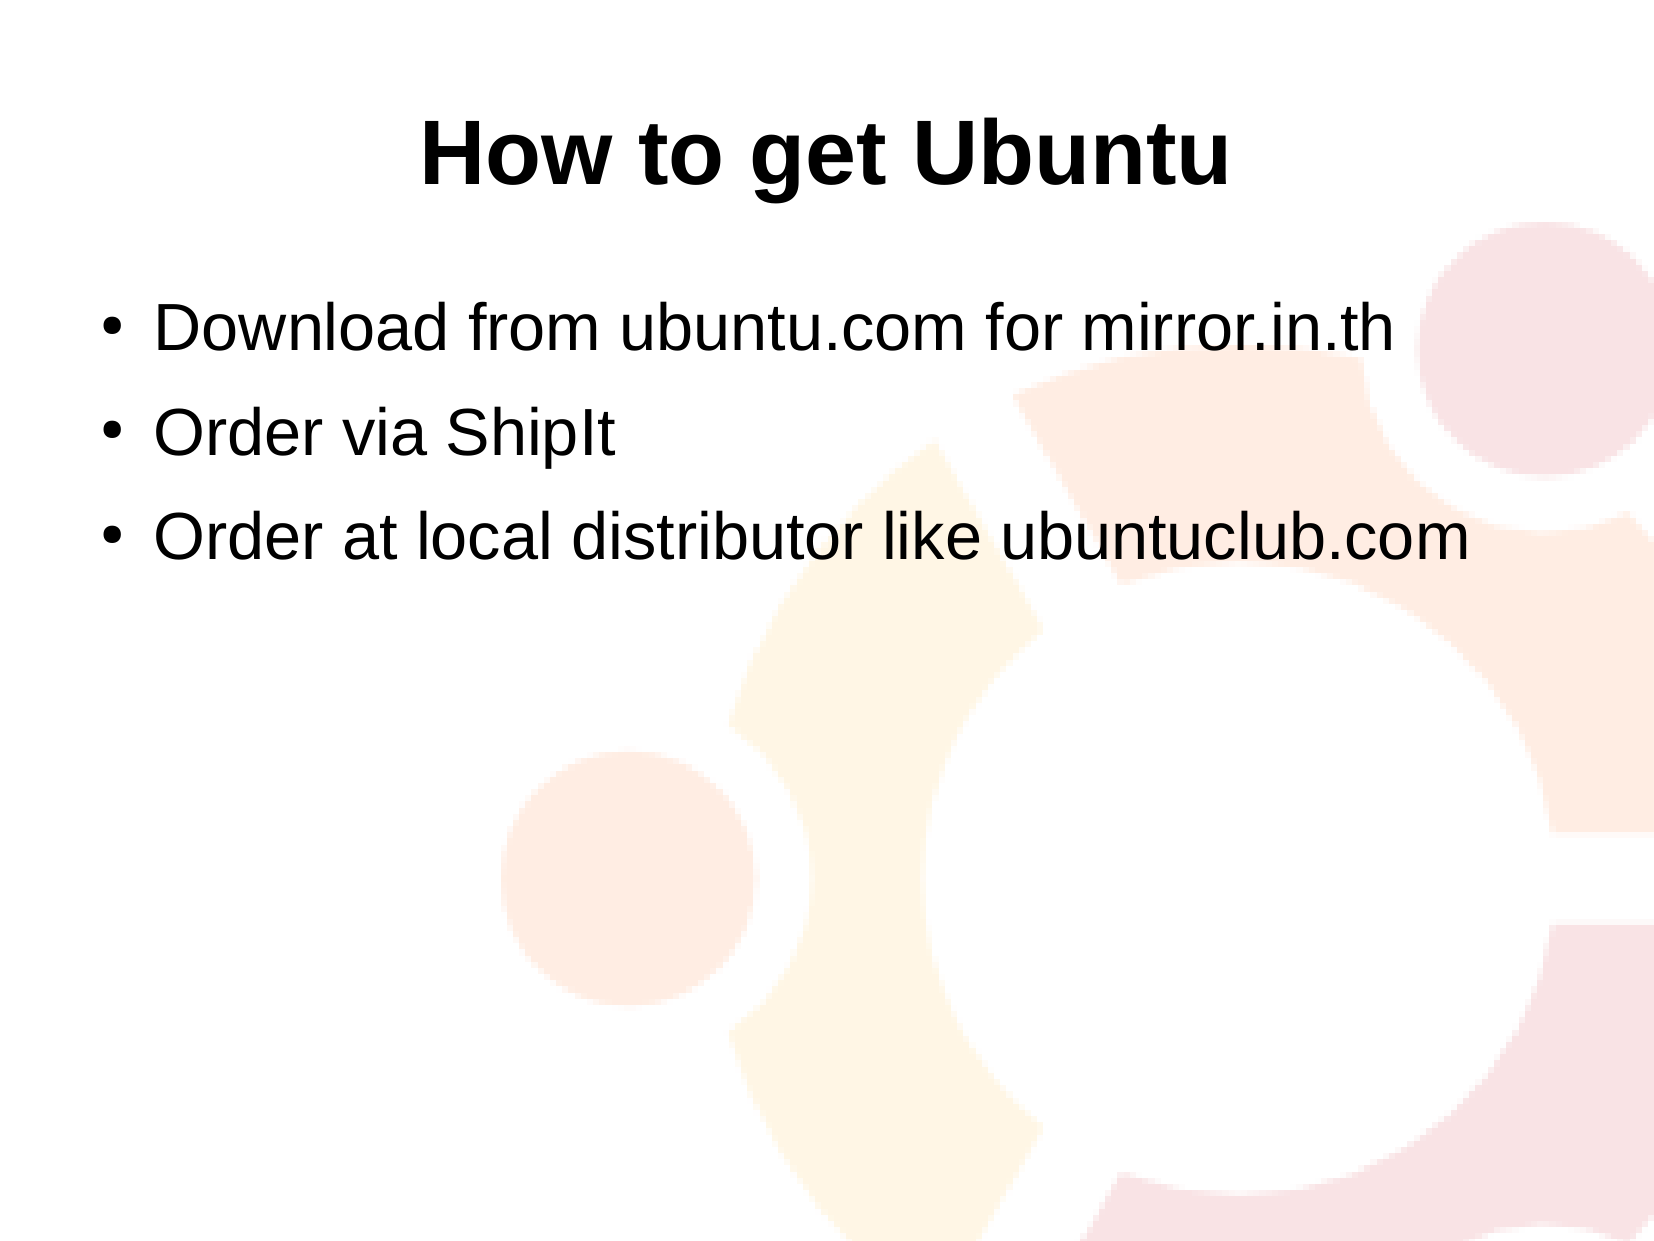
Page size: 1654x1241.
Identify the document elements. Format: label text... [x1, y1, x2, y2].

title How to get Ubuntu [82, 56, 1571, 250]
list Download from ubuntu.com for mirror.in.th Order via ShipIt Order at local distributor like ubuntuclub.com [82, 290, 1571, 1109]
